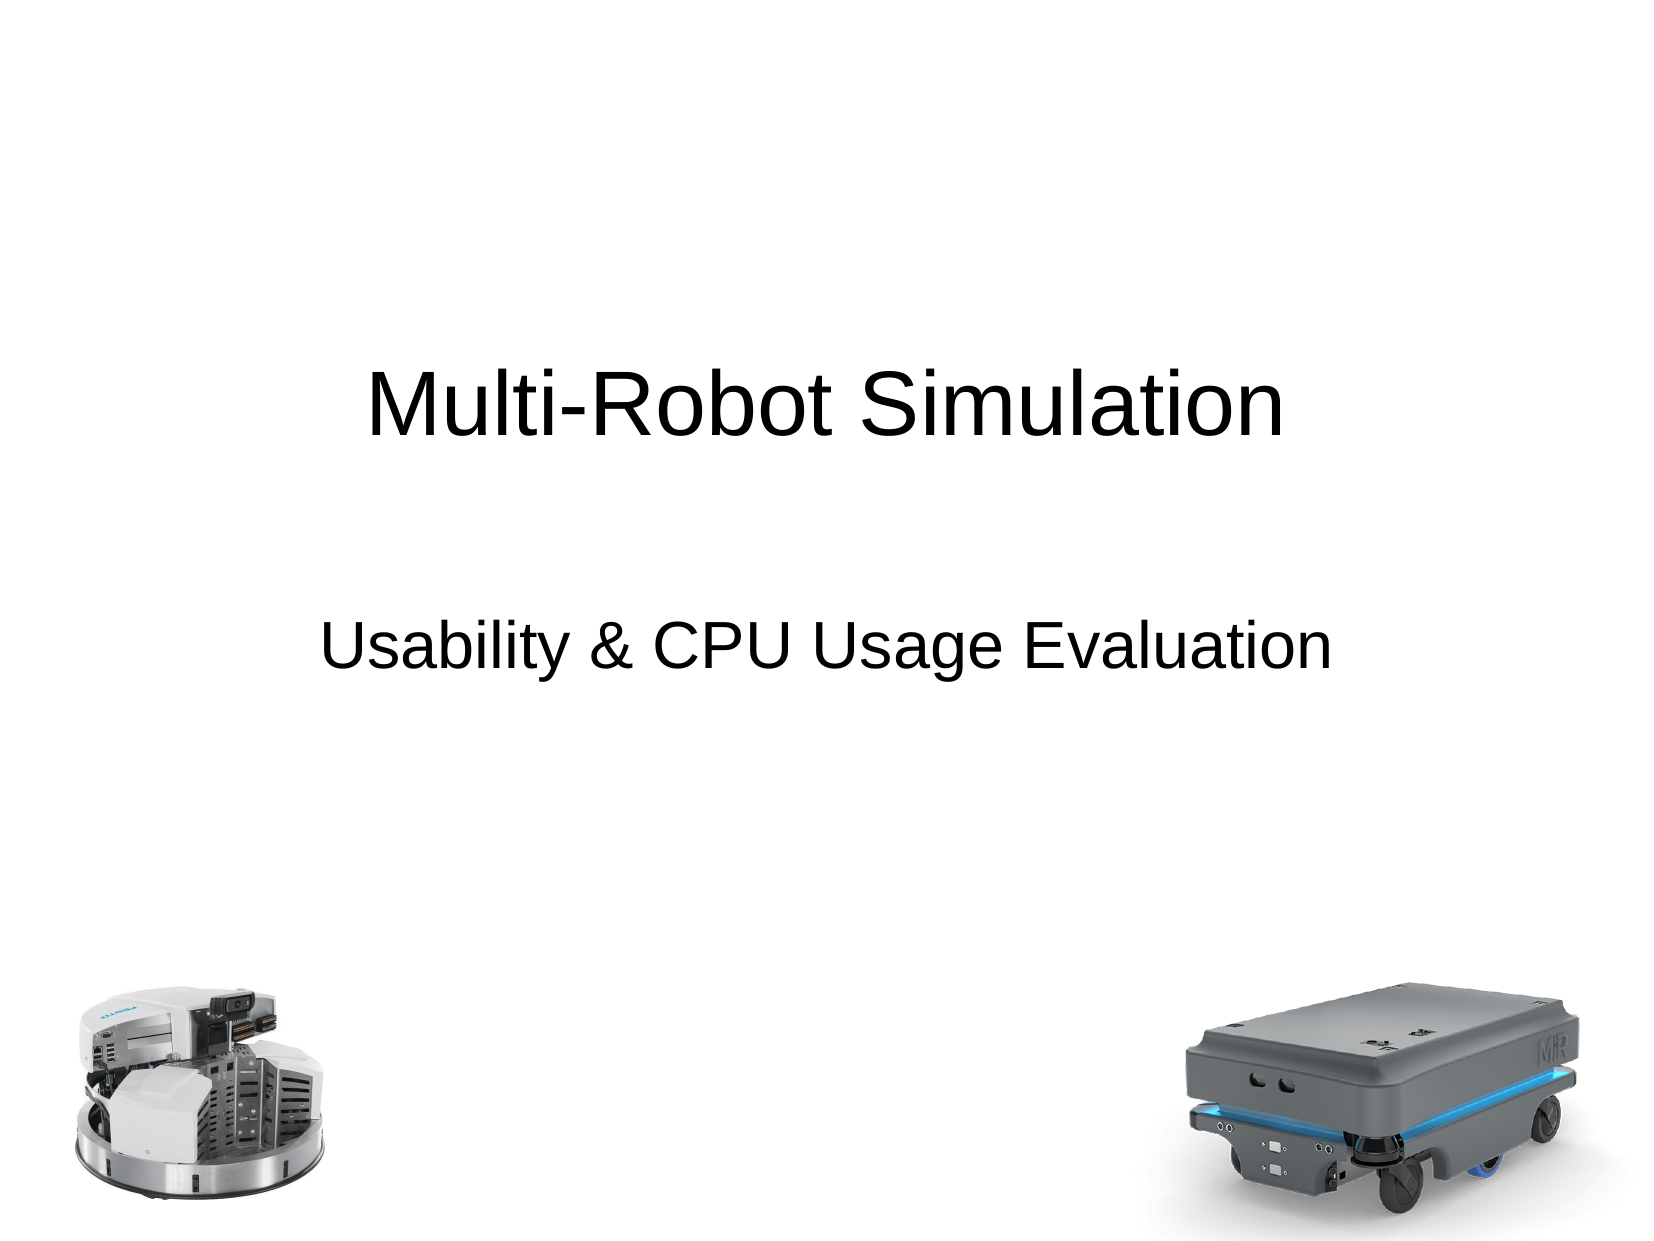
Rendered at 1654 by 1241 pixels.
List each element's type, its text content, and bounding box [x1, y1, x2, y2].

picture [1101, 963, 1654, 1241]
title Multi-Robot Simulation [82, 300, 1571, 508]
picture [75, 986, 325, 1201]
subtitle Usability & CPU Usage Evaluation [82, 525, 1571, 766]
